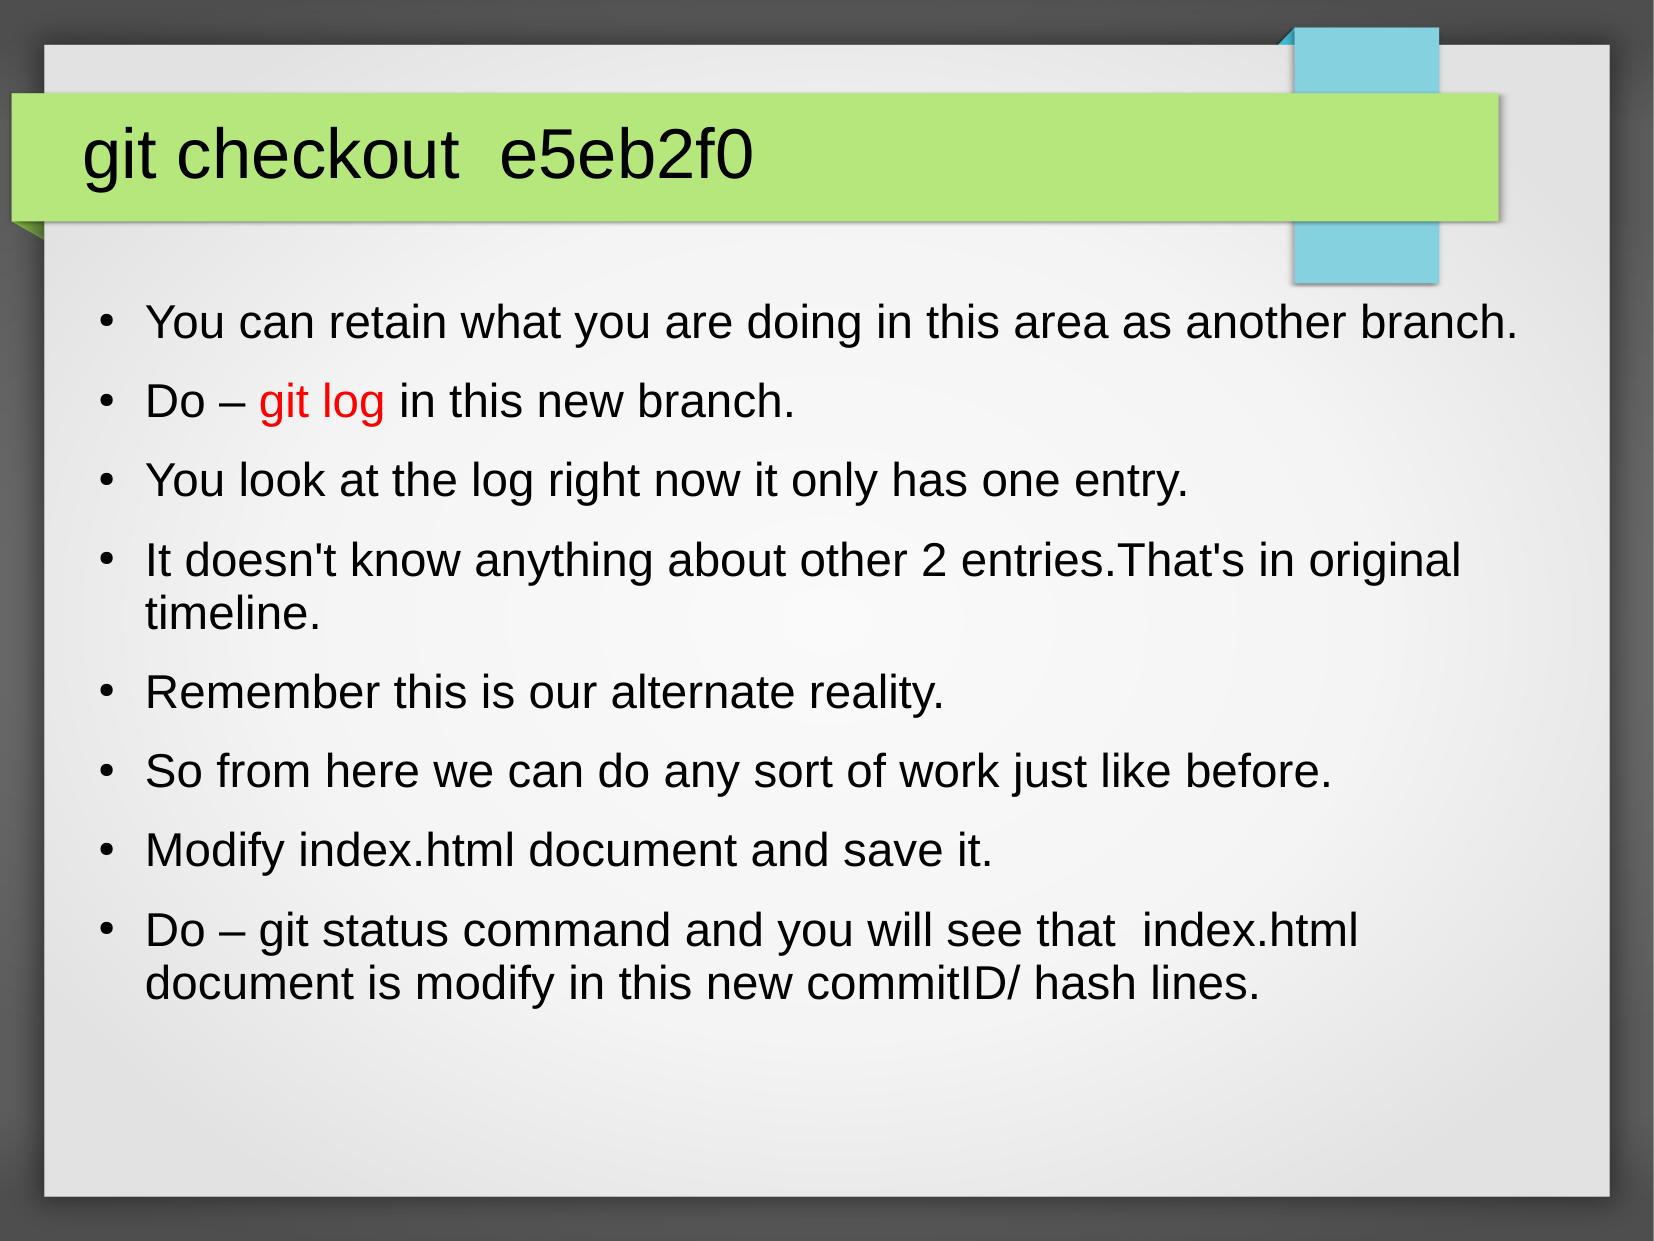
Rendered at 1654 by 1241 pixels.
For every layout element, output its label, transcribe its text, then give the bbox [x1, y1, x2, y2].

title git checkout e5eb2f0 [82, 94, 1264, 213]
picture [0, 0, 1654, 1241]
list You can retain what you are doing in this area as another branch. Do – git log in this new branch. You look at the log right now it only has one entry. It doesn't know anything about other 2 entries.That's in original timeline. Remember this is our alternate reality. So from here we can do any sort of work just like before. Modify index.html document and save it. Do – git status command and you will see that index.html document is modify in this new commitID/ hash lines. [82, 295, 1571, 1015]
